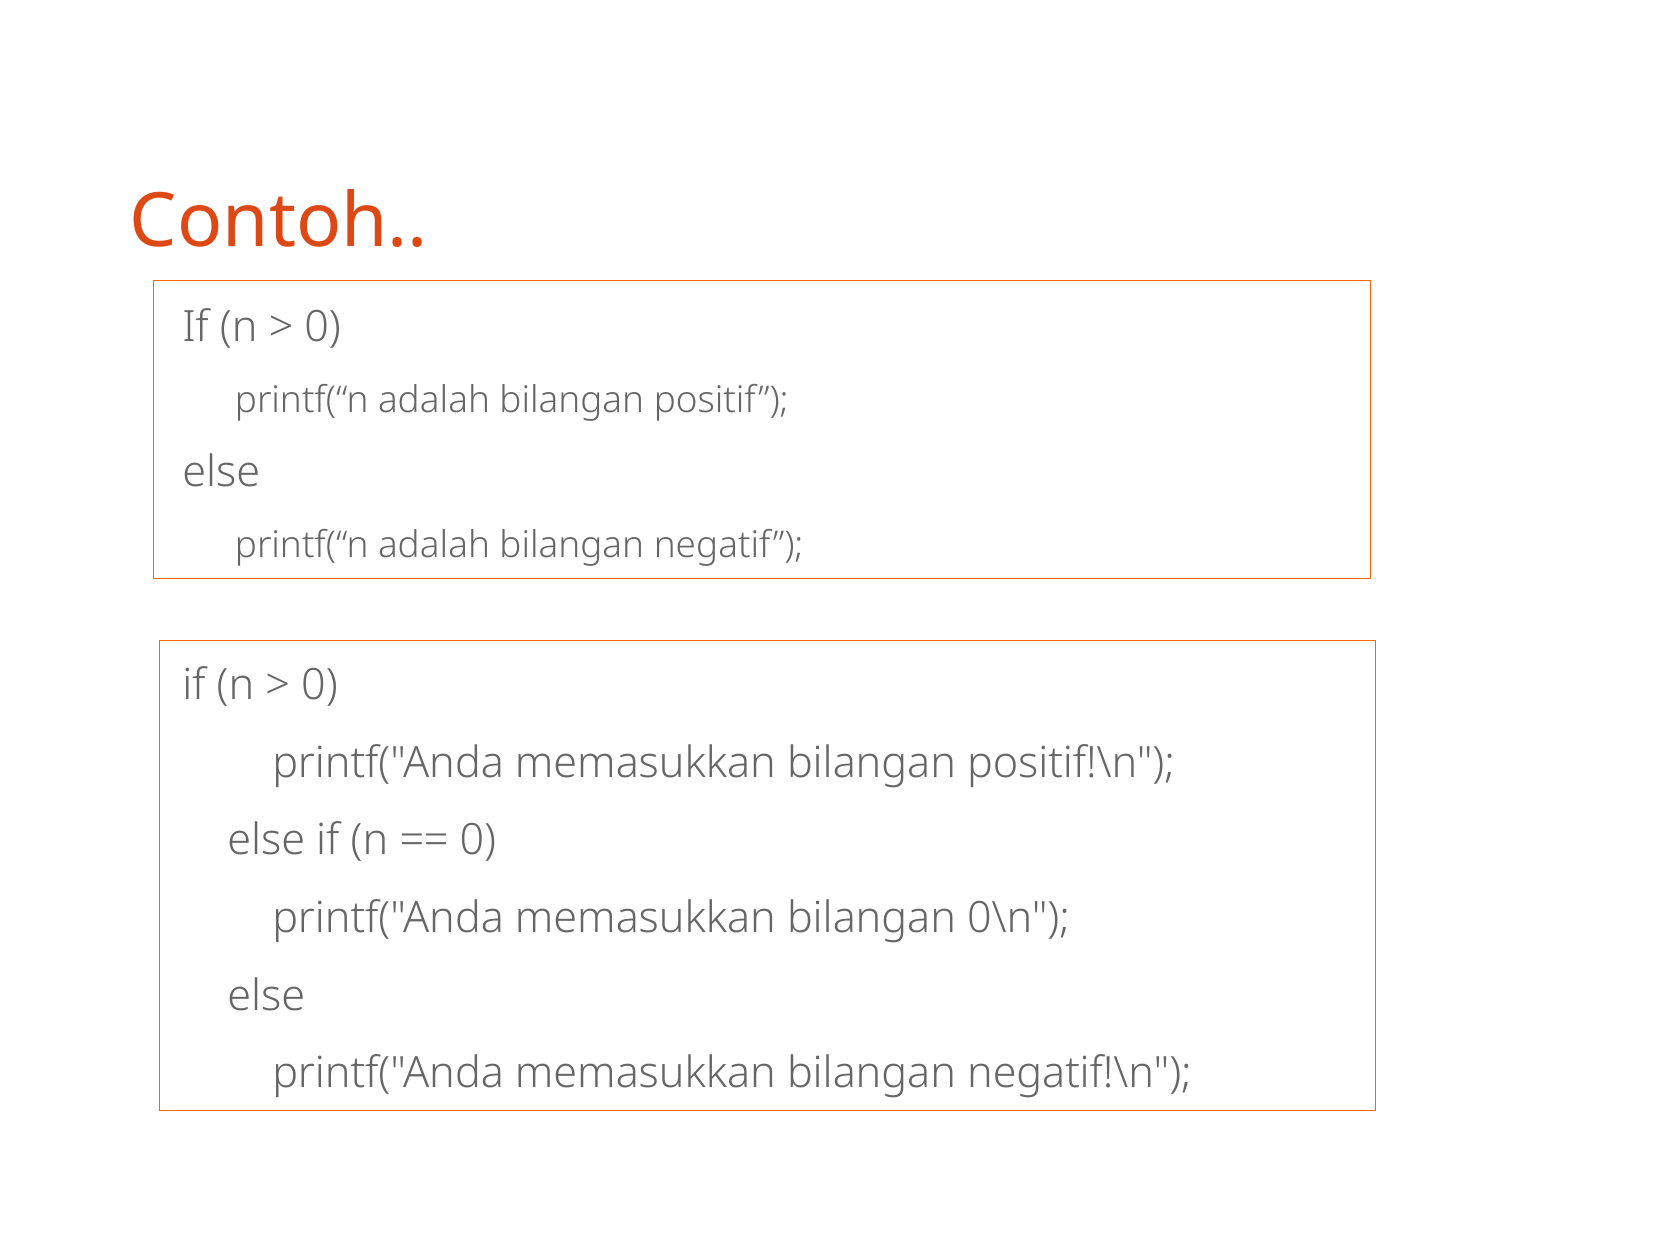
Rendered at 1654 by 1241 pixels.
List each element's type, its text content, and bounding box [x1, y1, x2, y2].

title Contoh.. [129, 153, 1518, 281]
list If (n > 0) printf(“n adalah bilangan positif”); else printf(“n adalah bilangan negatif”); if (n > 0) printf("Anda memasukkan bilangan positif!\n"); else if (n == 0) printf("Anda memasukkan bilangan 0\n"); else printf("Anda memasukkan bilangan negatif!\n"); [160, 641, 1375, 1110]
list If (n > 0) printf(“n adalah bilangan positif”); else printf(“n adalah bilangan negatif”); if (n > 0) printf("Anda memasukkan bilangan positif!\n"); else if (n == 0) printf("Anda memasukkan bilangan 0\n"); else printf("Anda memasukkan bilangan negatif!\n"); [129, 295, 1518, 1111]
list If (n > 0) printf(“n adalah bilangan positif”); else printf(“n adalah bilangan negatif”); if (n > 0) printf("Anda memasukkan bilangan positif!\n"); else if (n == 0) printf("Anda memasukkan bilangan 0\n"); else printf("Anda memasukkan bilangan negatif!\n"); [154, 295, 1370, 578]
